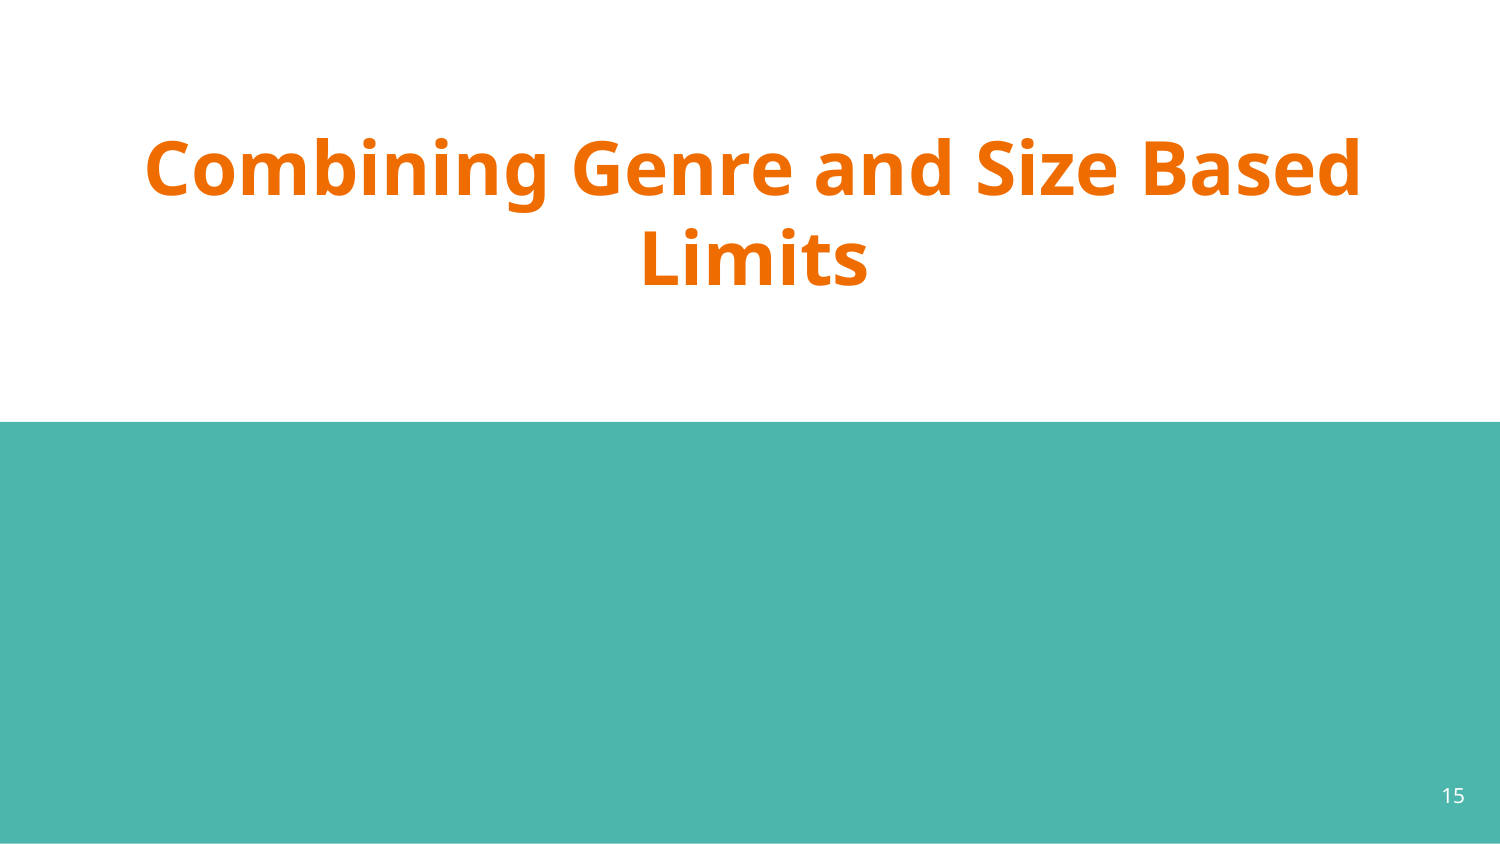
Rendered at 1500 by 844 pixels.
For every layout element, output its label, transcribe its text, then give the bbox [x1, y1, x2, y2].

title Combining Genre and Size Based Limits [51, 133, 1458, 289]
slide_number <number> [1389, 764, 1480, 830]
